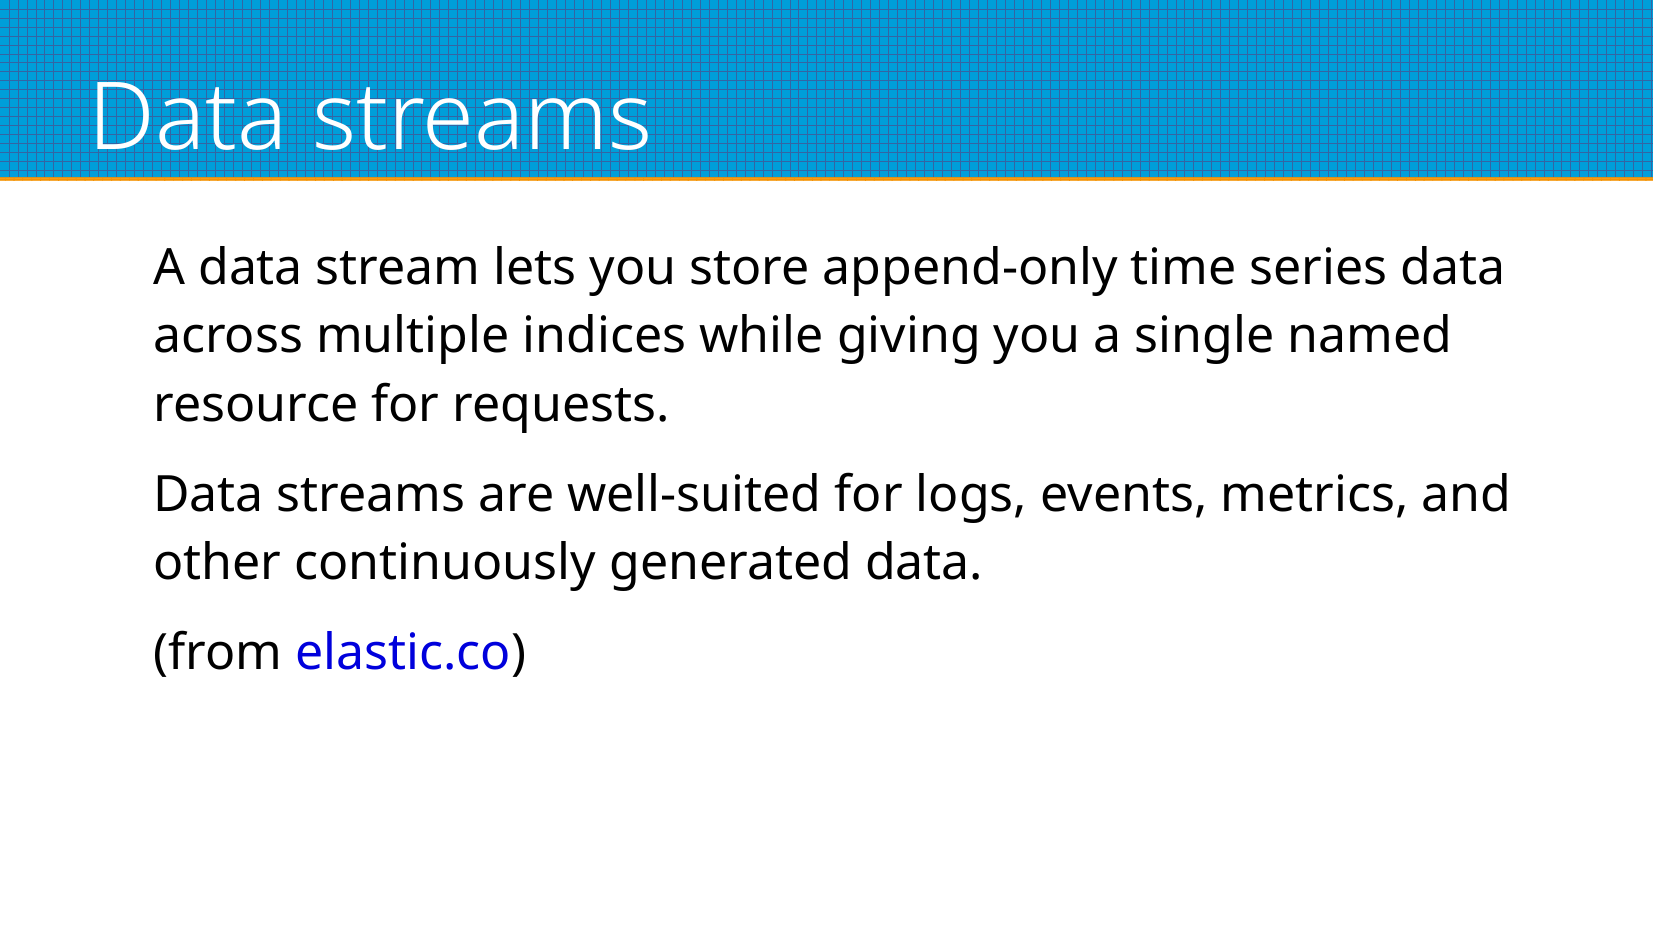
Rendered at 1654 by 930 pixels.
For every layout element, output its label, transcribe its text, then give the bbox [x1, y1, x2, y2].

title Data streams [88, 14, 1565, 178]
list A data stream lets you store append-only time series data across multiple indices while giving you a single named resource for requests. Data streams are well-suited for logs, events, metrics, and other continuously generated data. (from elastic.co) [82, 230, 1563, 831]
